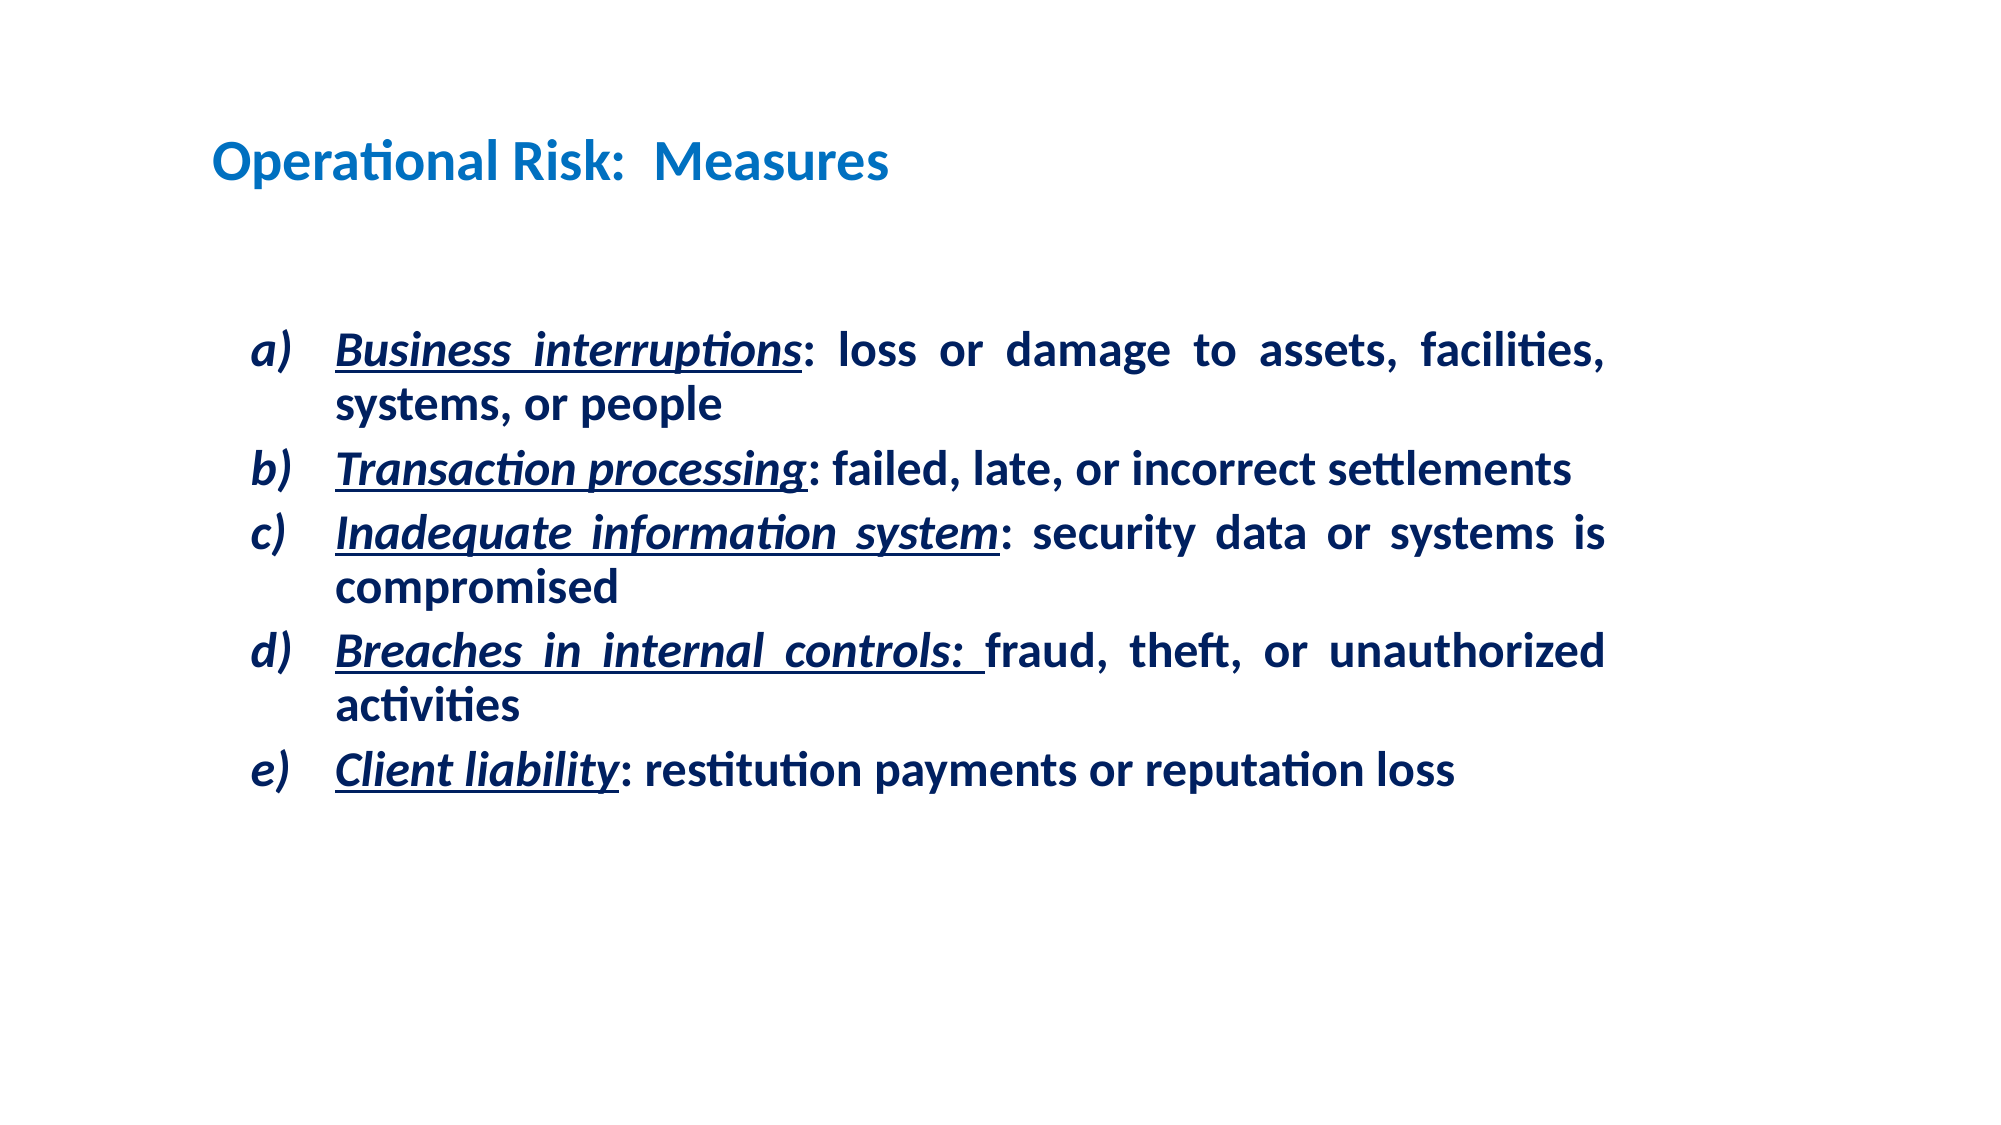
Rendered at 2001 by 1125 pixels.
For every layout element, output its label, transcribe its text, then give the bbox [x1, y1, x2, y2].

text_box Operational Risk: Measures [197, 114, 1724, 200]
list Business interruptions: loss or damage to assets, facilities, systems, or people Transaction processing: failed, late, or incorrect settlements Inadequate information system: security data or systems is compromised Breaches in internal controls: fraud, theft, or unauthorized activities Client liability: restitution payments or reputation loss [76, 316, 1622, 911]
